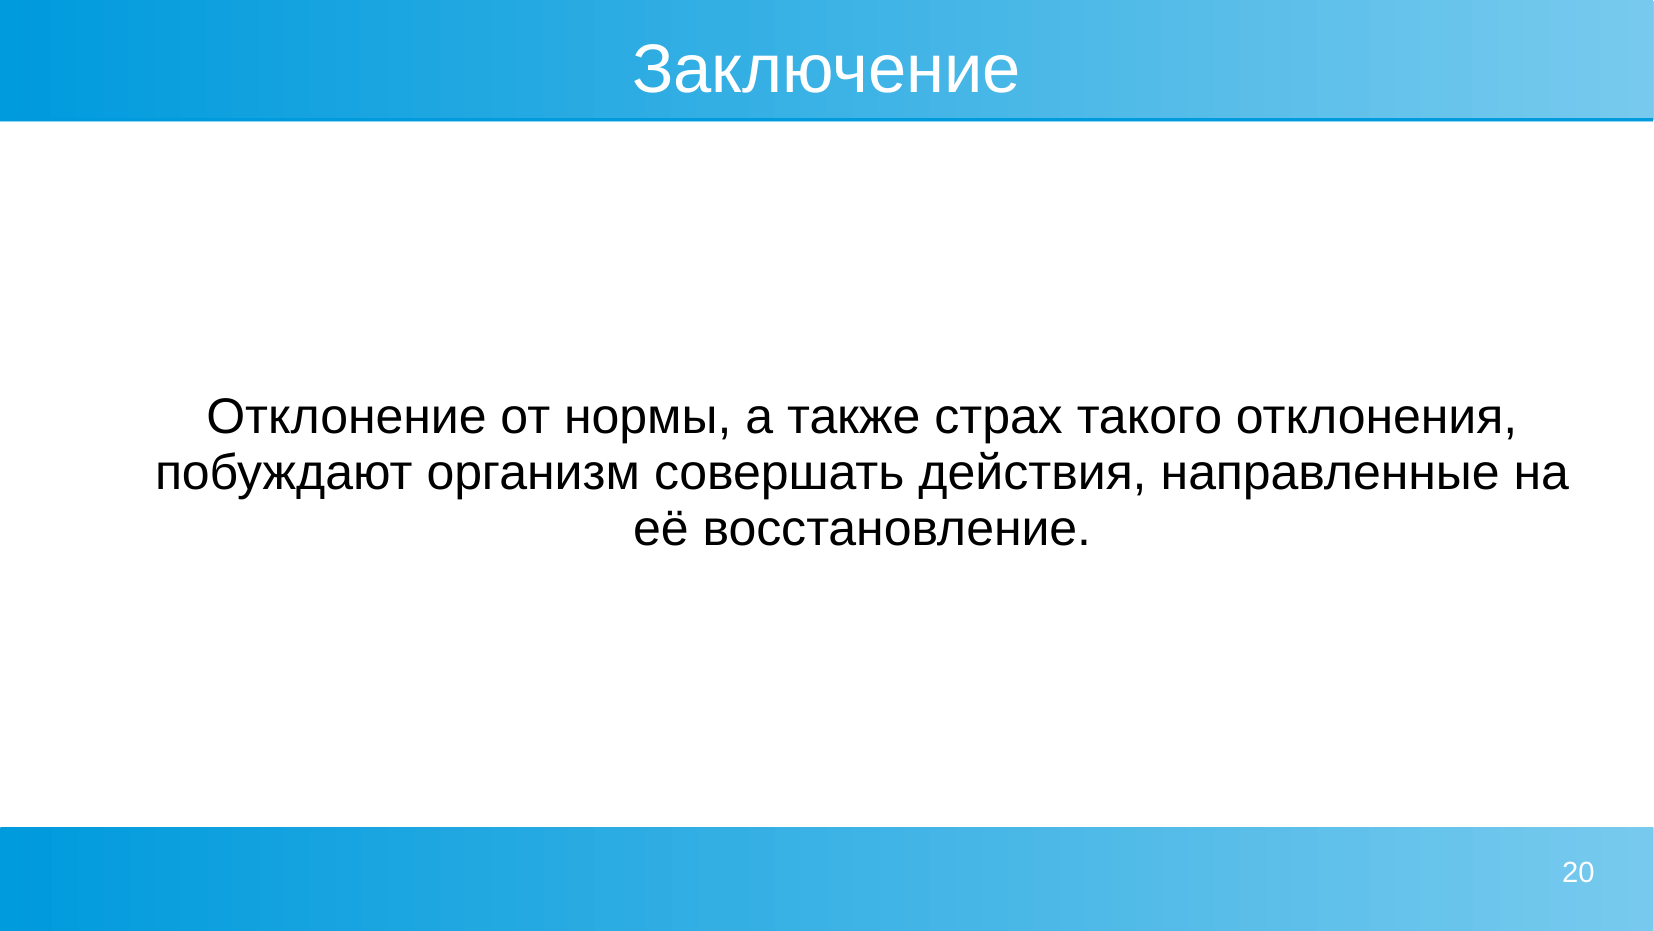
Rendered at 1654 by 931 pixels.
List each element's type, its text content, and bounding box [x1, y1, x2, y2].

title Заключение [59, 29, 1595, 108]
list Отклонение от нормы, а также страх такого отклонения, побуждают организм совершать действия, направленные на её восстановление. [59, 177, 1595, 768]
